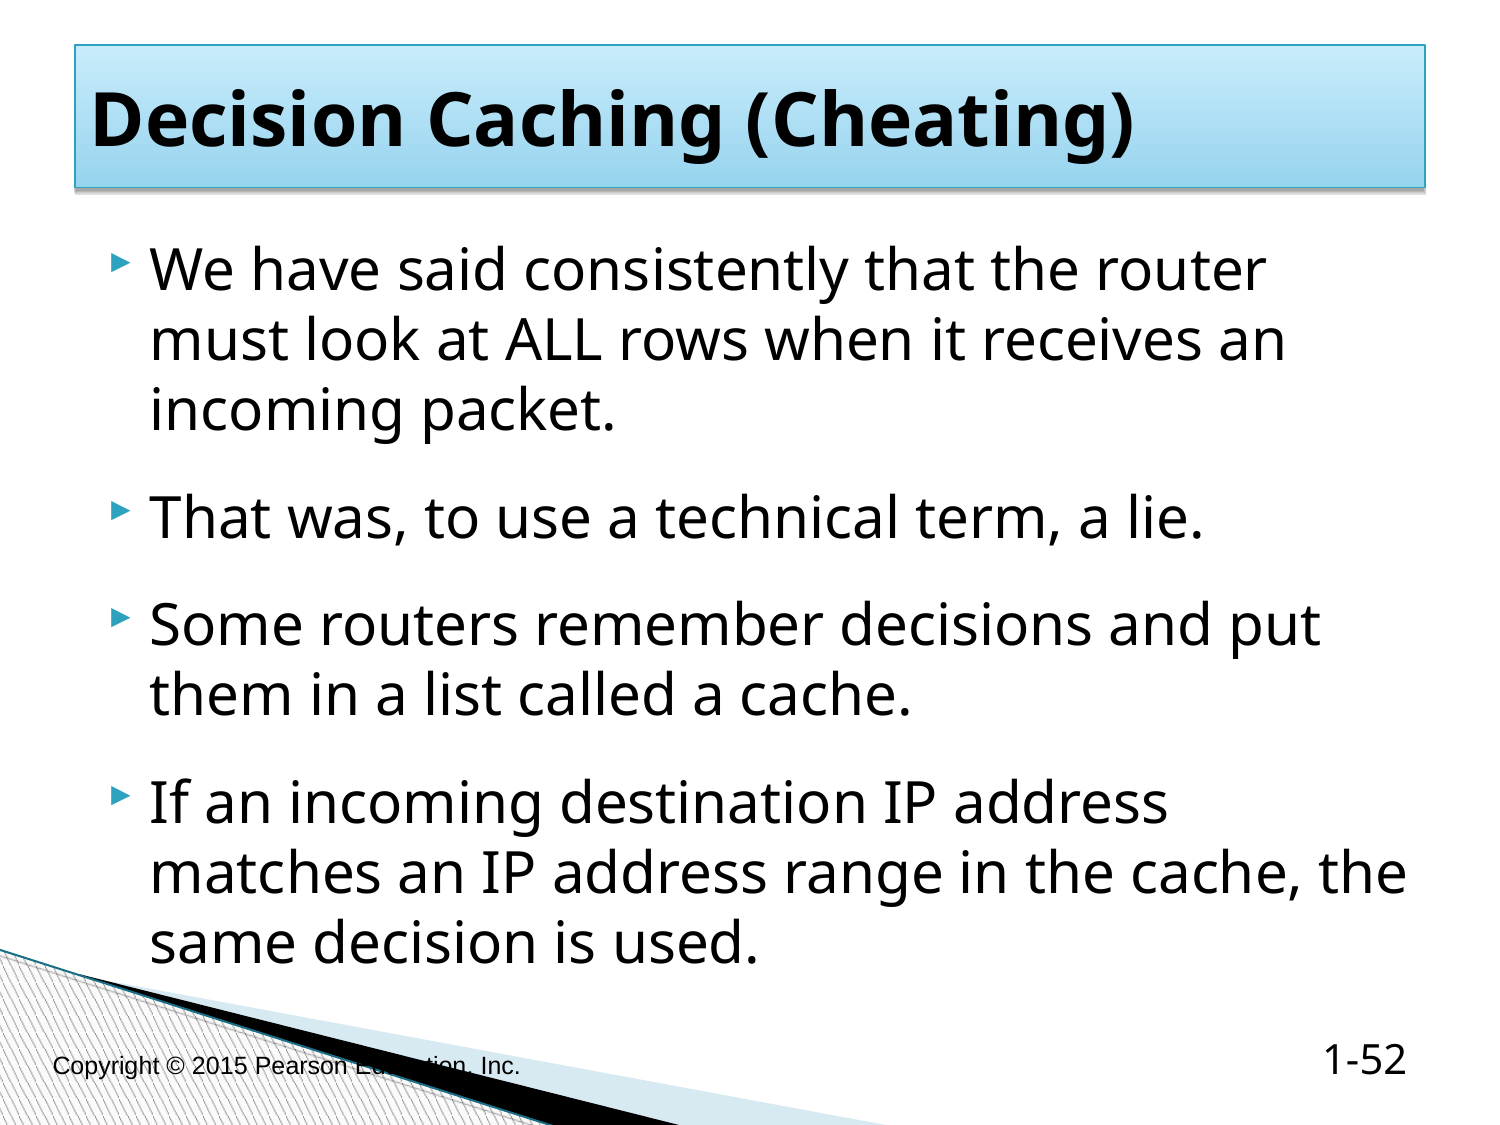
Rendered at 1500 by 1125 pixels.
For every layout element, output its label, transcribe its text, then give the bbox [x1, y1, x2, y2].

picture [0, 952, 543, 1125]
slide_number 1-<number> [1287, 1037, 1423, 1098]
list We have said consistently that the router must look at ALL rows when it receives an incoming packet. That was, to use a technical term, a lie. Some routers remember decisions and put them in a list called a cache. If an incoming destination IP address matches an IP address range in the cache, the same decision is used. [75, 224, 1425, 968]
footer Copyright © 2015 Pearson Education, Inc. [37, 1040, 550, 1088]
title Decision Caching (Cheating) [75, 45, 1425, 188]
